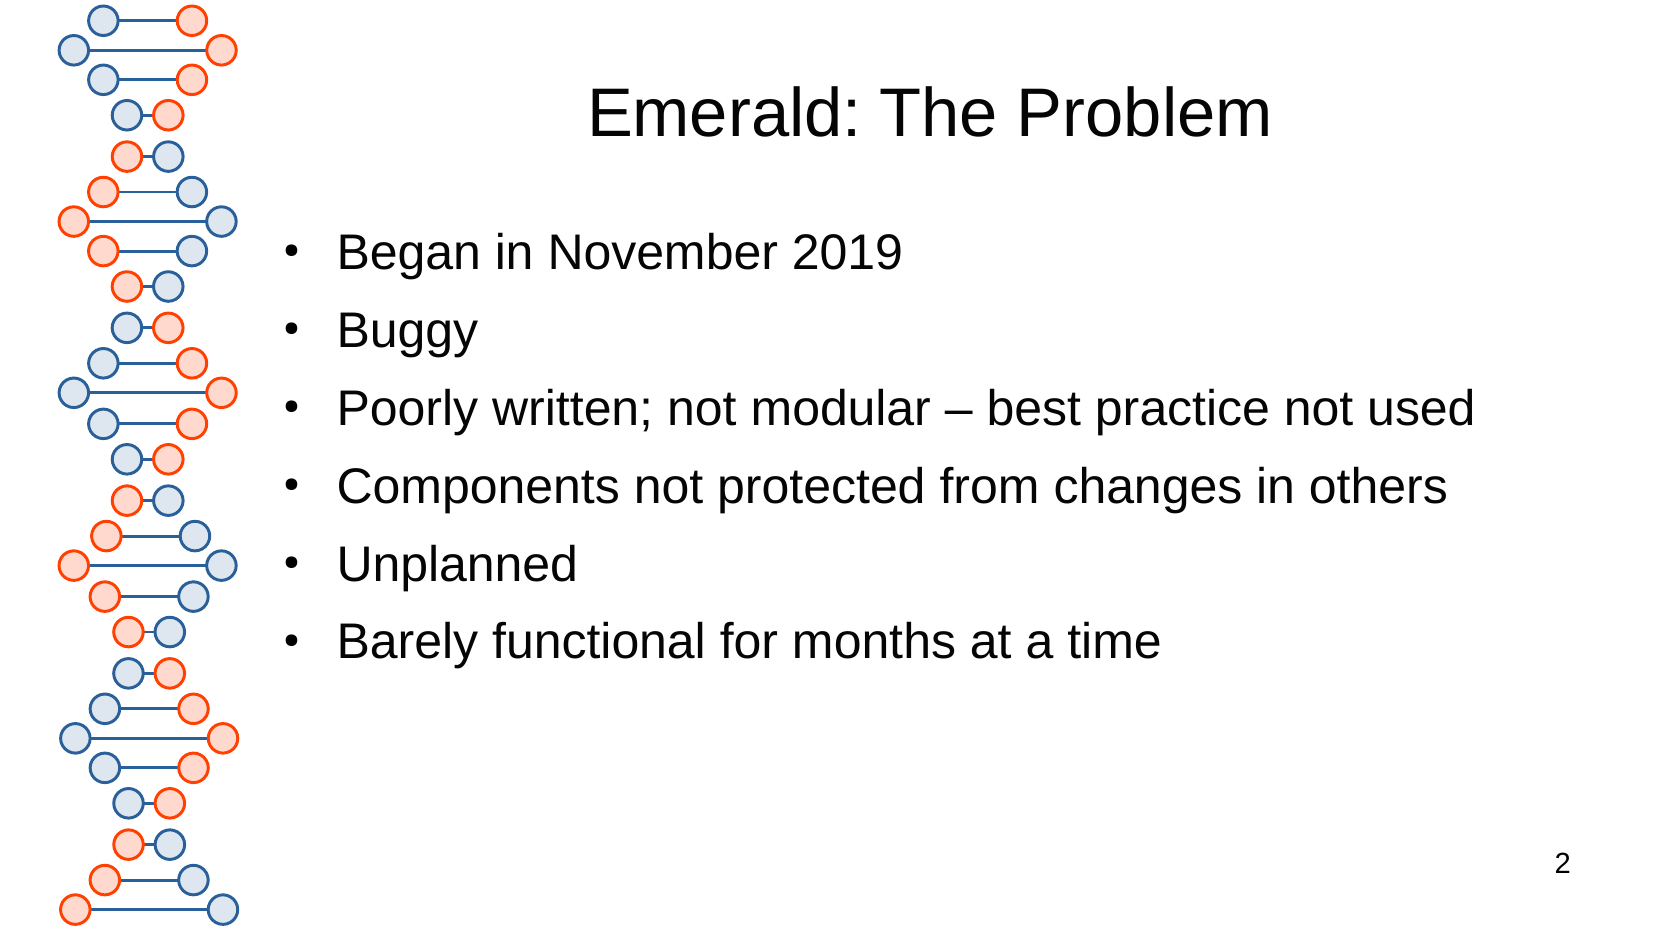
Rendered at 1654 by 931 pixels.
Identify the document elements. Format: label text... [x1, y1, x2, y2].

list Began in November 2019 Buggy Poorly written; not modular – best practice not used Components not protected from changes in others Unplanned Barely functional for months at a time [265, 224, 1595, 764]
title Emerald: The Problem [265, 35, 1595, 189]
